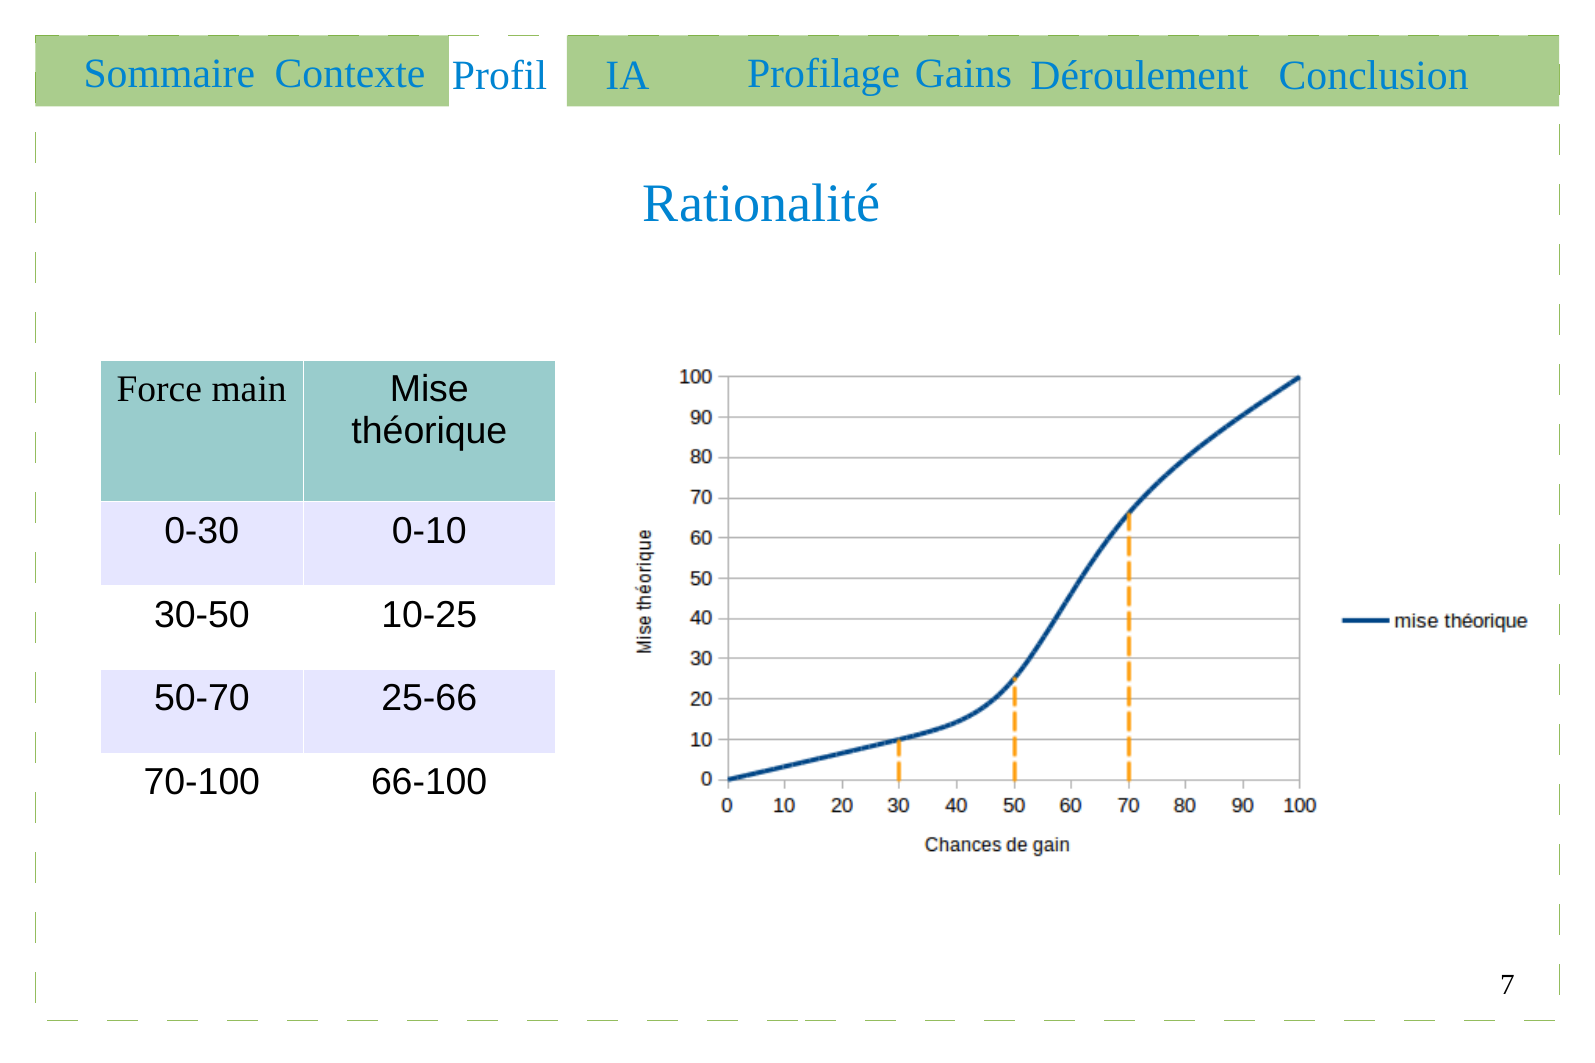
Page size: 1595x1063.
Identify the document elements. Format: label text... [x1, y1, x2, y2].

table_header Mise théorique [304, 361, 555, 501]
table_cell 0-10 [304, 502, 555, 585]
table_cell 66-100 [304, 754, 555, 837]
table_cell 25-66 [304, 670, 555, 753]
picture [601, 354, 1548, 886]
table_cell 70-100 [101, 754, 303, 837]
table_cell 0-30 [101, 502, 303, 585]
text_box [35, 35, 449, 107]
text_box Profilage [732, 42, 934, 105]
text_box Rationalité [0, 165, 1524, 241]
text_box Profil [437, 45, 567, 107]
text_box Gains [934, 42, 1040, 105]
table_cell 10-25 [304, 586, 555, 669]
text_box Déroulement [1015, 45, 1264, 107]
text_box Conclusion [1264, 45, 1501, 107]
text_box Contexte [284, 42, 449, 105]
table_header Force main [101, 361, 303, 501]
text_box [566, 35, 1560, 107]
text_box Sommaire [68, 42, 284, 105]
table_cell 30-50 [101, 586, 303, 669]
table_cell 50-70 [101, 670, 303, 753]
text_box IA [590, 45, 804, 107]
